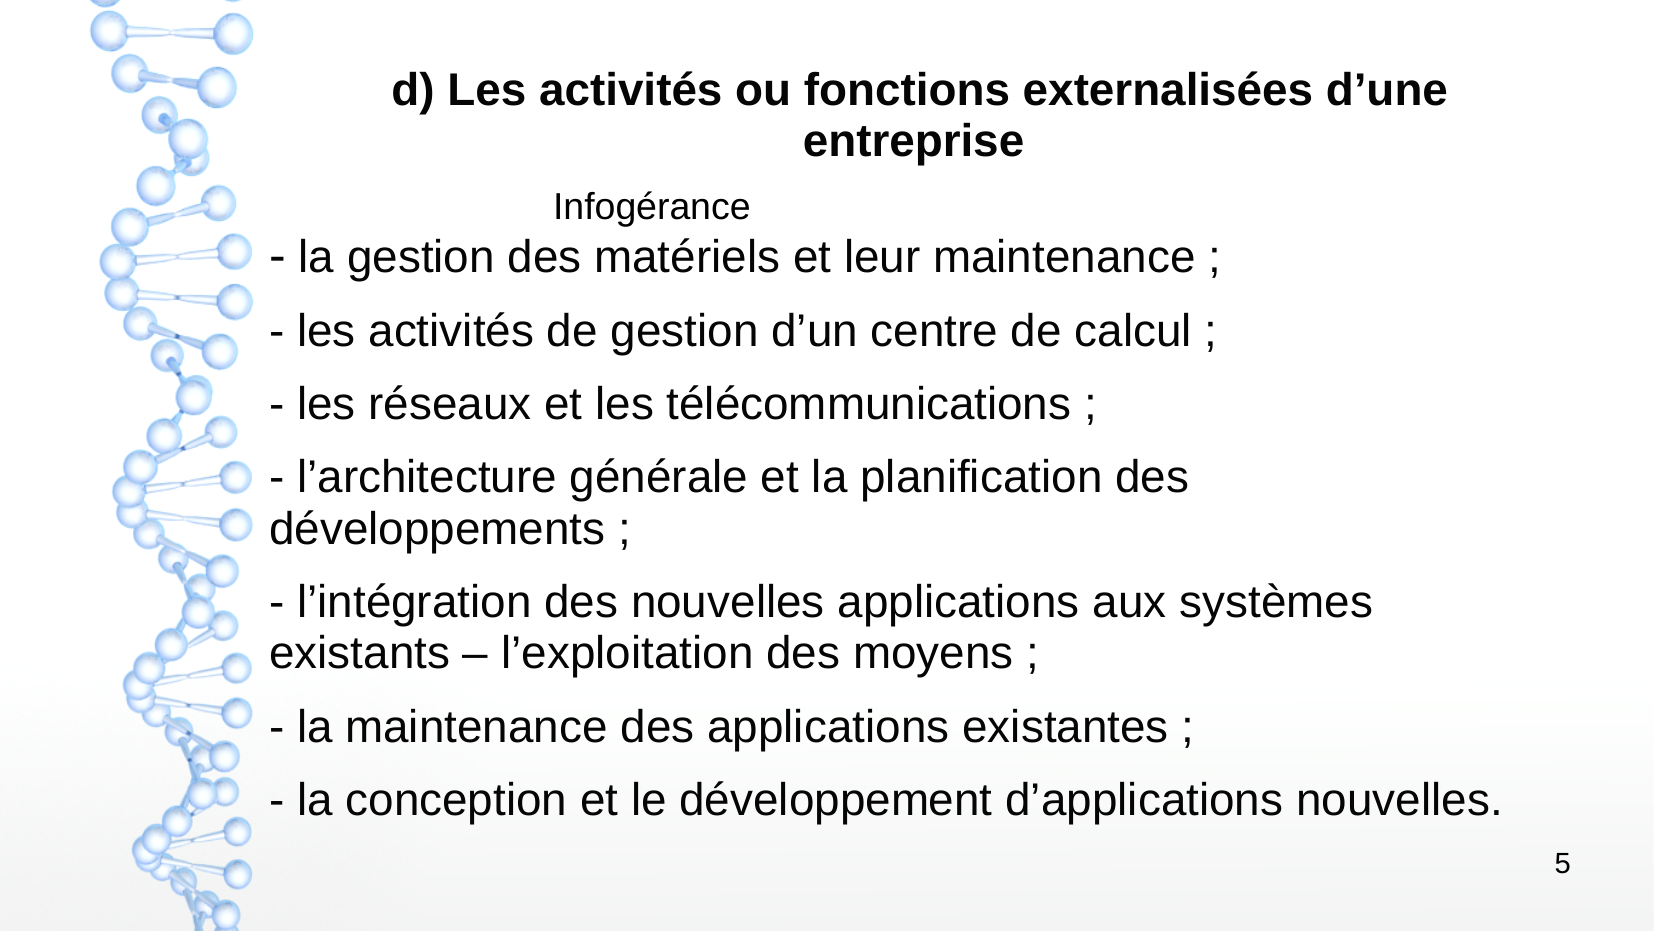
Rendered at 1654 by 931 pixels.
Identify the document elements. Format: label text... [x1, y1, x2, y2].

title d) Les activités ou fonctions externalisées d’une entreprise [269, 37, 1571, 193]
text_box Infogérance [538, 177, 933, 235]
picture [0, 0, 1654, 931]
list - la gestion des matériels et leur maintenance ; - les activités de gestion d’un centre de calcul ; - les réseaux et les télécommunications ; - l’architecture générale et la planification des développements ; - l’intégration des nouvelles applications aux systèmes existants – l’exploitation des moyens ; - la maintenance des applications existantes ; - la conception et le développement d’applications nouvelles. [269, 153, 1538, 898]
